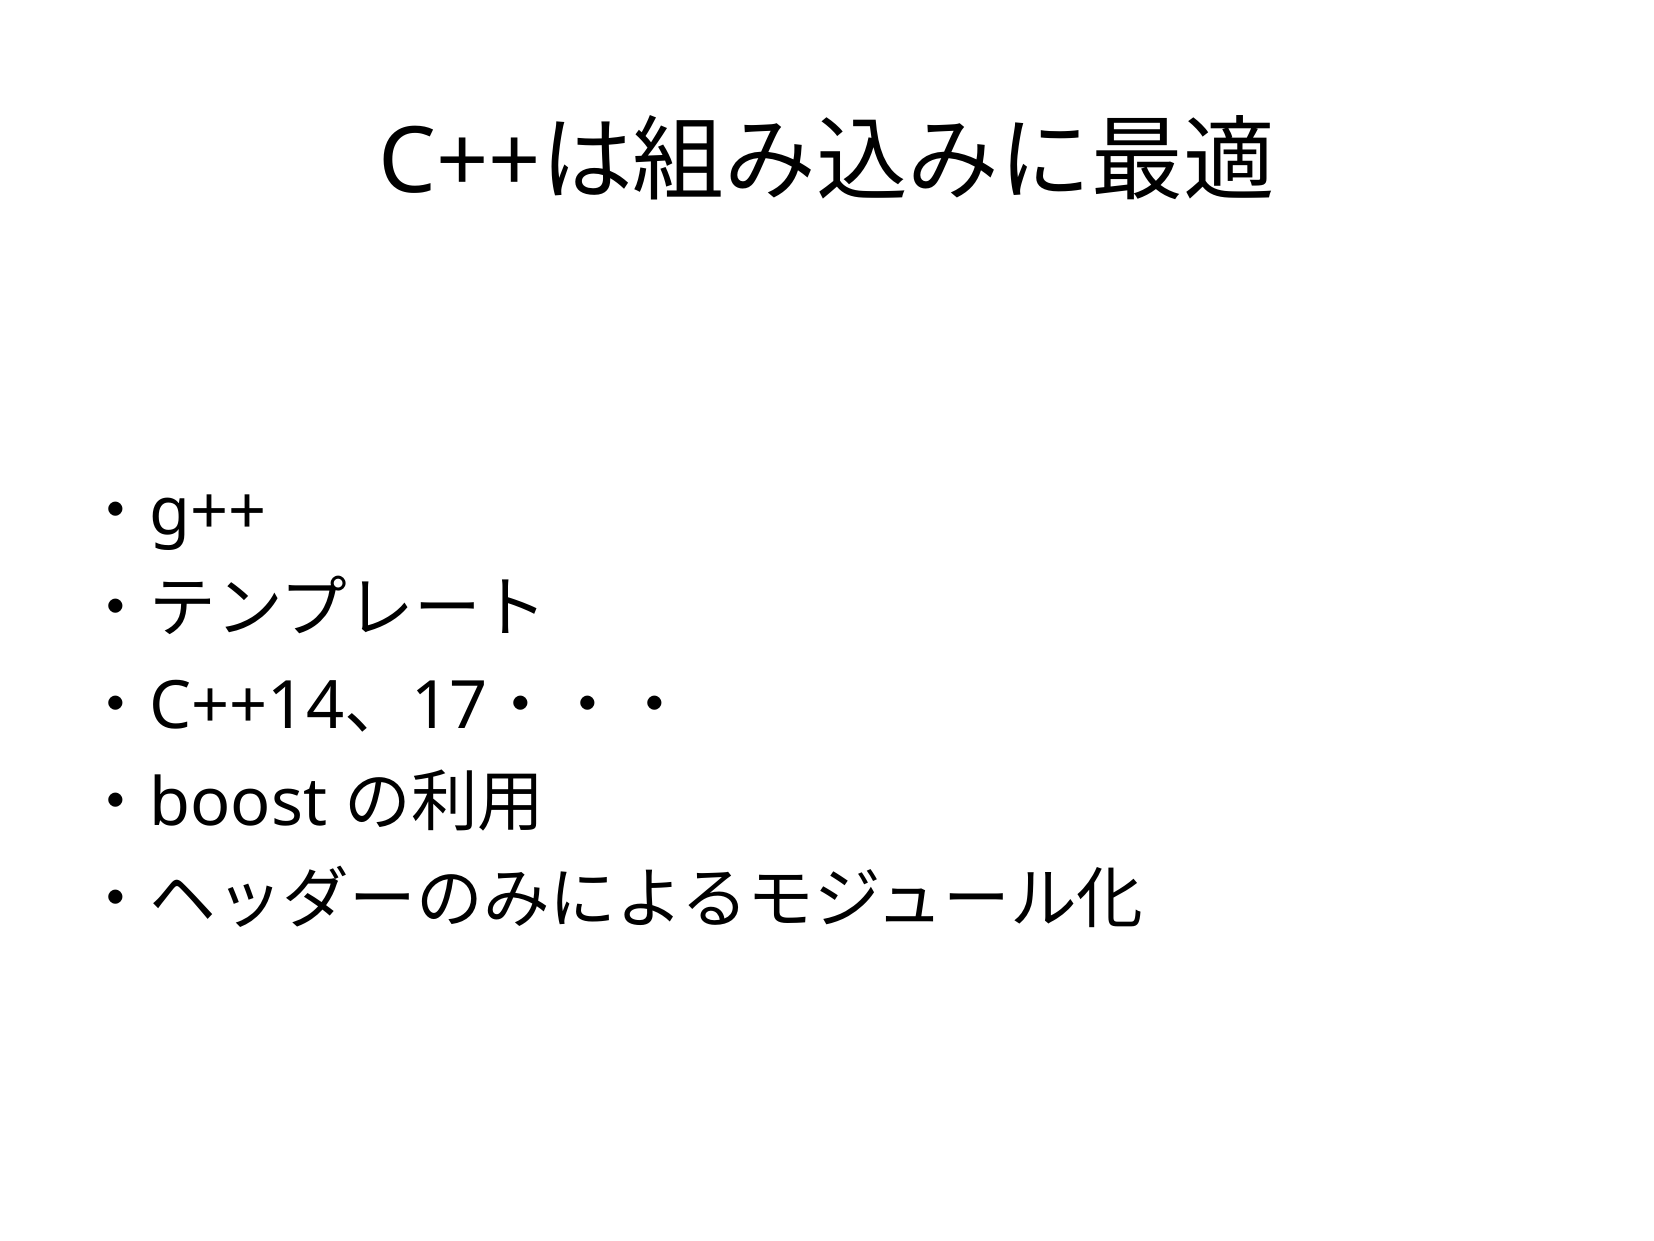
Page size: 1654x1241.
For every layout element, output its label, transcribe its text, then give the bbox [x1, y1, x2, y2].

title C++は組み込みに最適 [82, 49, 1571, 257]
subtitle ・g++ ・テンプレート ・C++14、17・・・ ・boost の利用 ・ヘッダーのみによるモジュール化 [82, 290, 1571, 1109]
